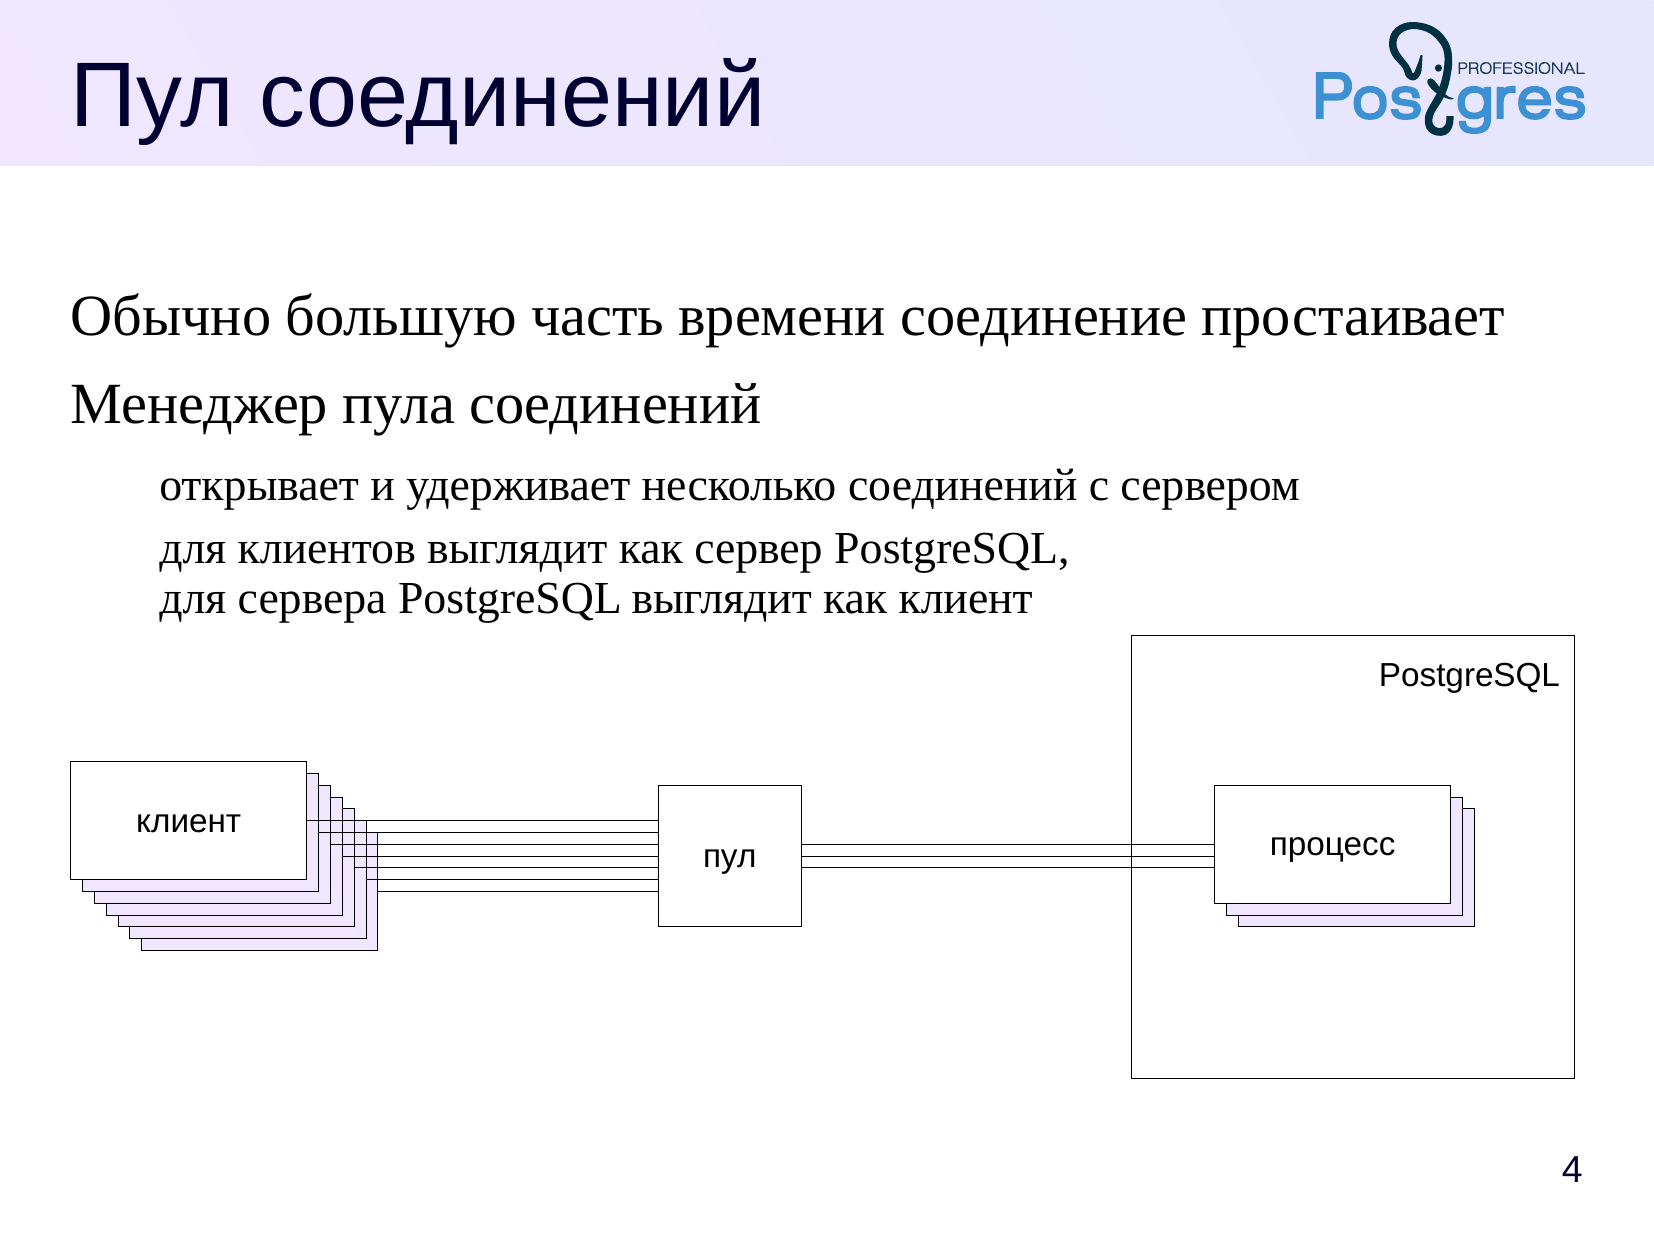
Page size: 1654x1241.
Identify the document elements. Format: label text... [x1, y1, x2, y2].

list Обычно большую часть времени соединение простаивает Менеджер пула соединений открывает и удерживает несколько соединений с сервером для клиентов выглядит как сервер PostgreSQL, для сервера PostgreSQL выглядит как клиент [70, 283, 1583, 1141]
text_box пул [658, 785, 802, 927]
text_box [1226, 797, 1475, 927]
text_box процесс [1214, 785, 1451, 904]
text_box PostgreSQL [1131, 857, 1214, 867]
text_box [82, 821, 378, 951]
text_box клиент [70, 761, 307, 880]
text_box PostgreSQL [1131, 845, 1214, 856]
text_box PostgreSQL [1131, 635, 1575, 1079]
title Пул соединений [70, 43, 1241, 147]
text_box [307, 773, 355, 820]
